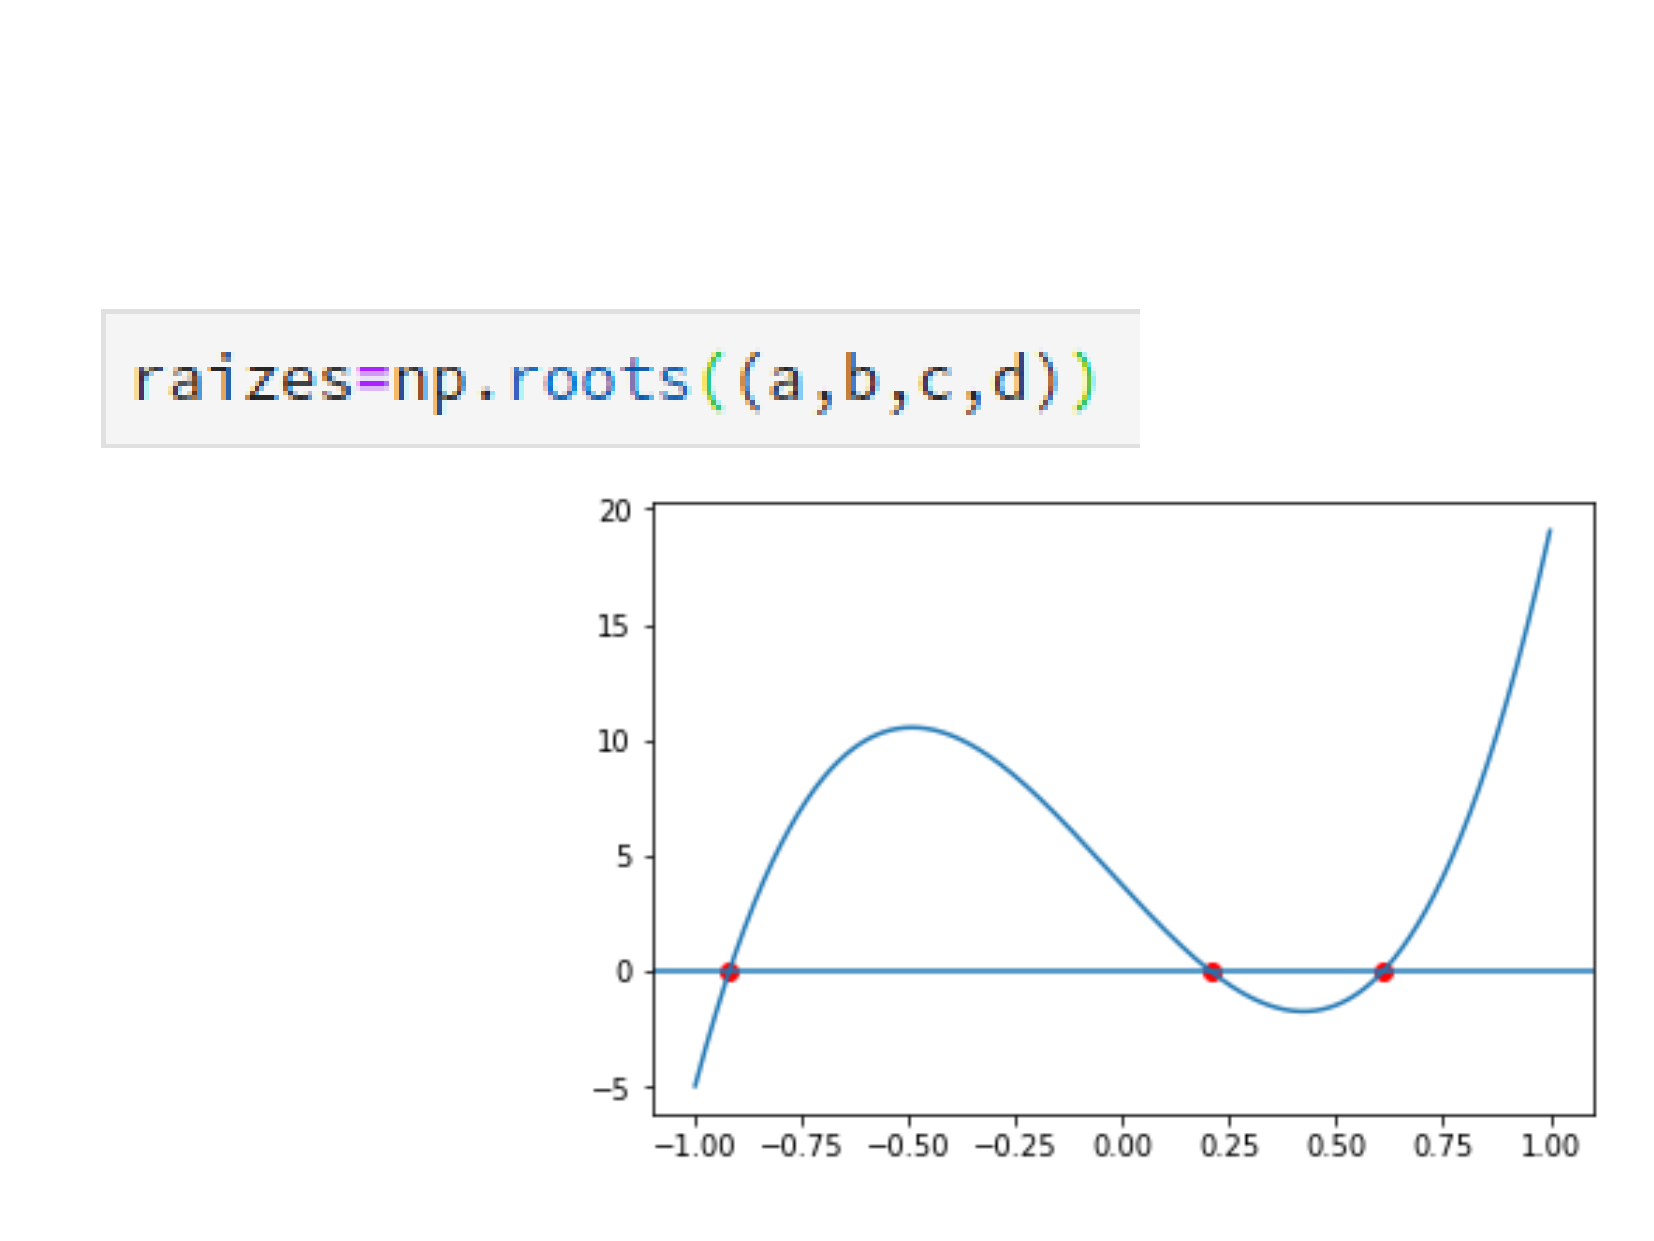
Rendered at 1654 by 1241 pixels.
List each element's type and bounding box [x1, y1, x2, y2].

picture [82, 290, 1628, 1205]
